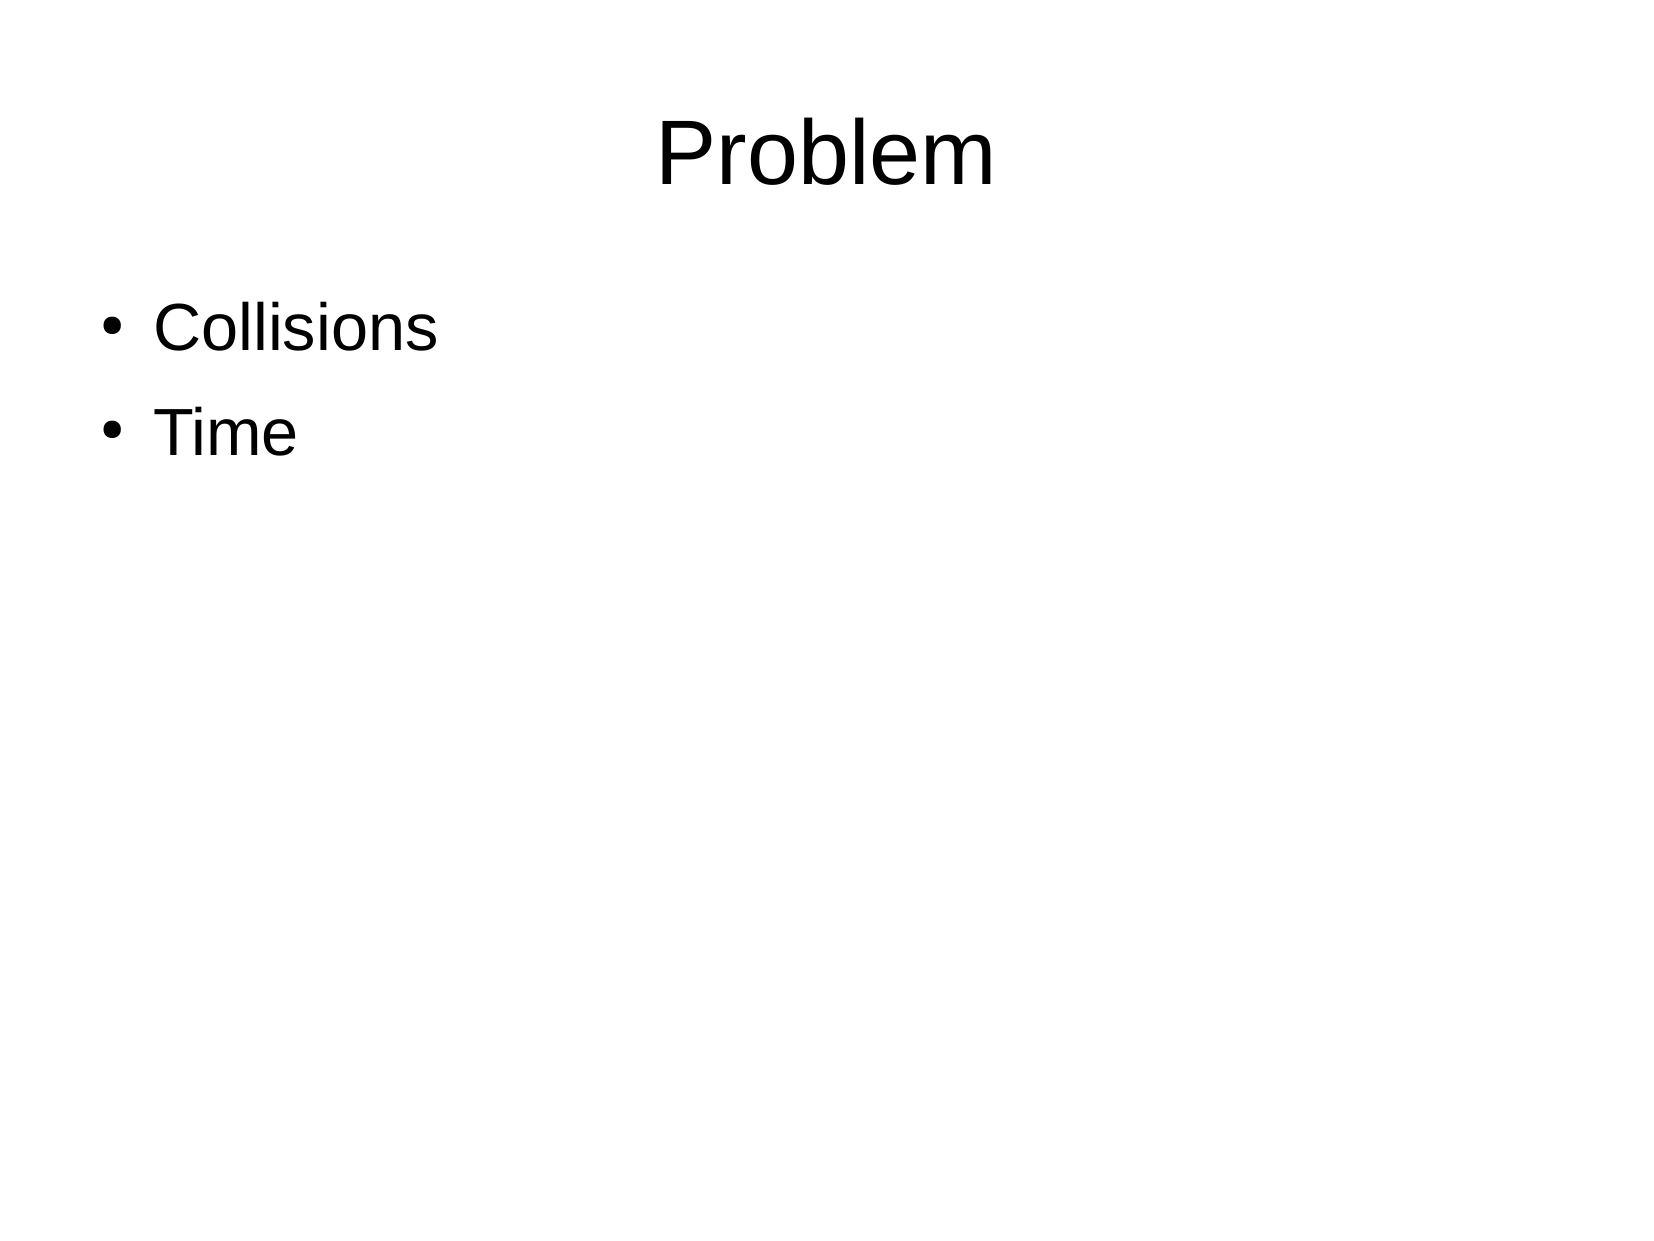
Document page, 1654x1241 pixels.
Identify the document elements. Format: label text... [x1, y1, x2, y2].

list Collisions Time [82, 290, 1571, 1010]
title Problem [82, 49, 1571, 257]
